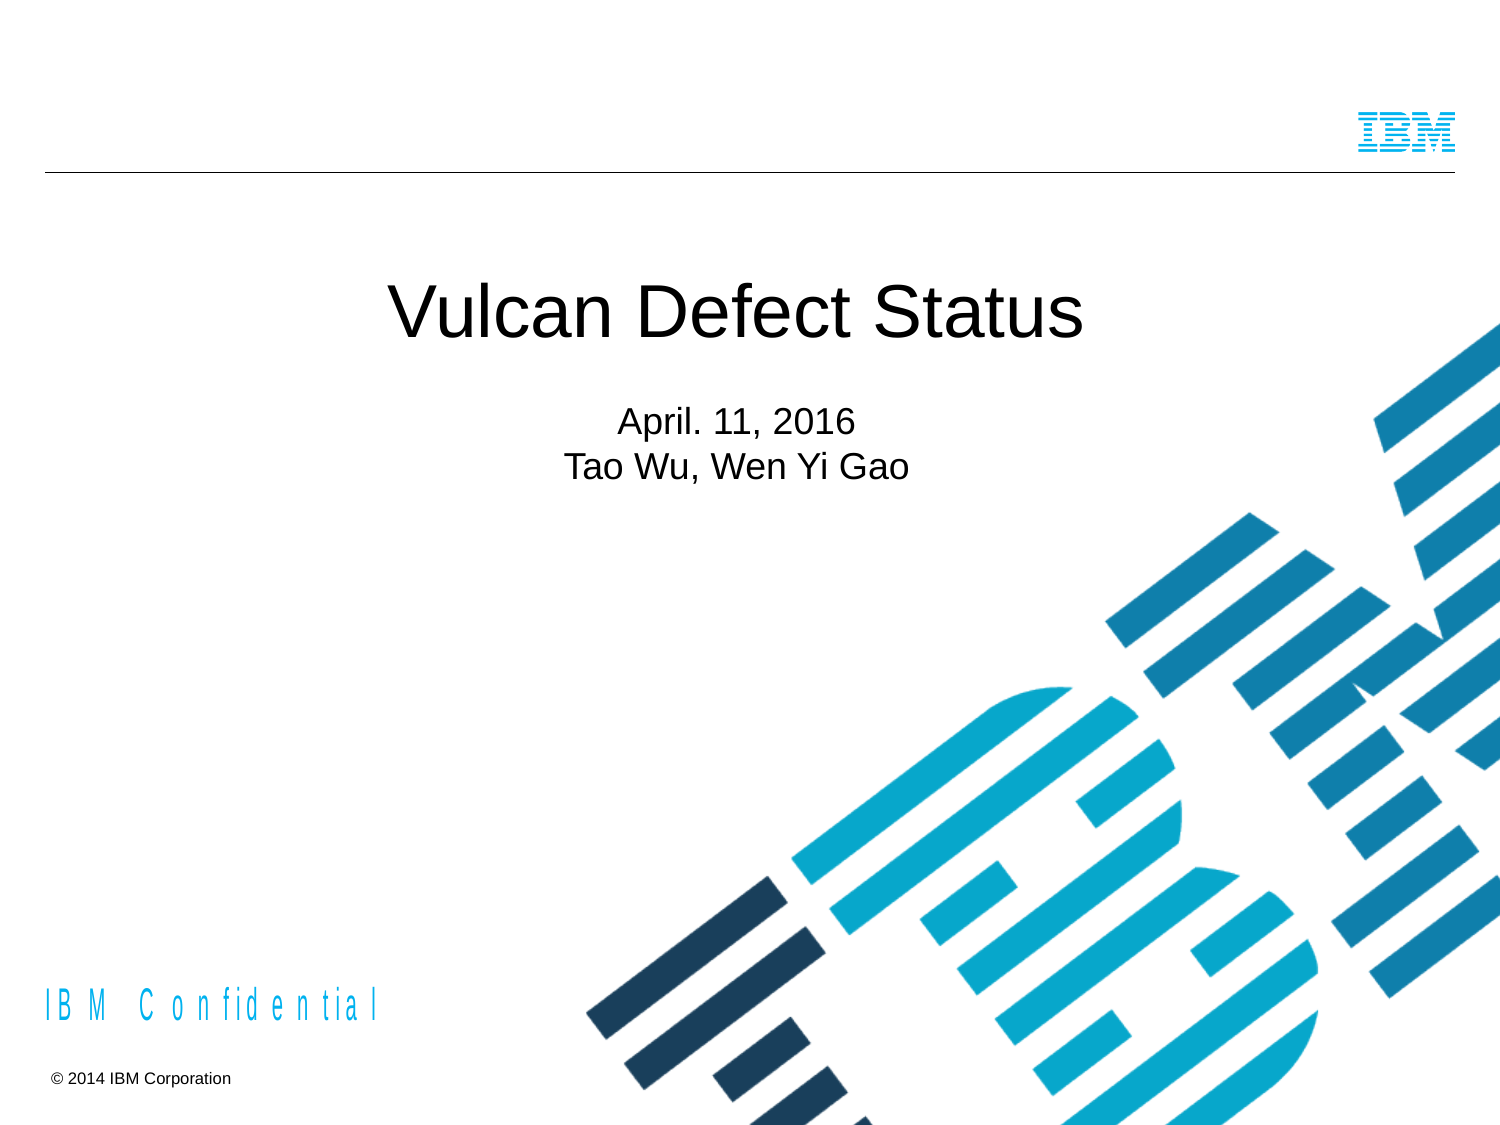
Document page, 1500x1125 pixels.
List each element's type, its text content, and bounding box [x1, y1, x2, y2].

picture [1358, 112, 1455, 152]
title Vulcan Defect Status April. 11, 2016 Tao Wu, Wen Yi Gao [22, 196, 1416, 554]
picture [29, 972, 400, 1040]
picture [585, 308, 1500, 1125]
